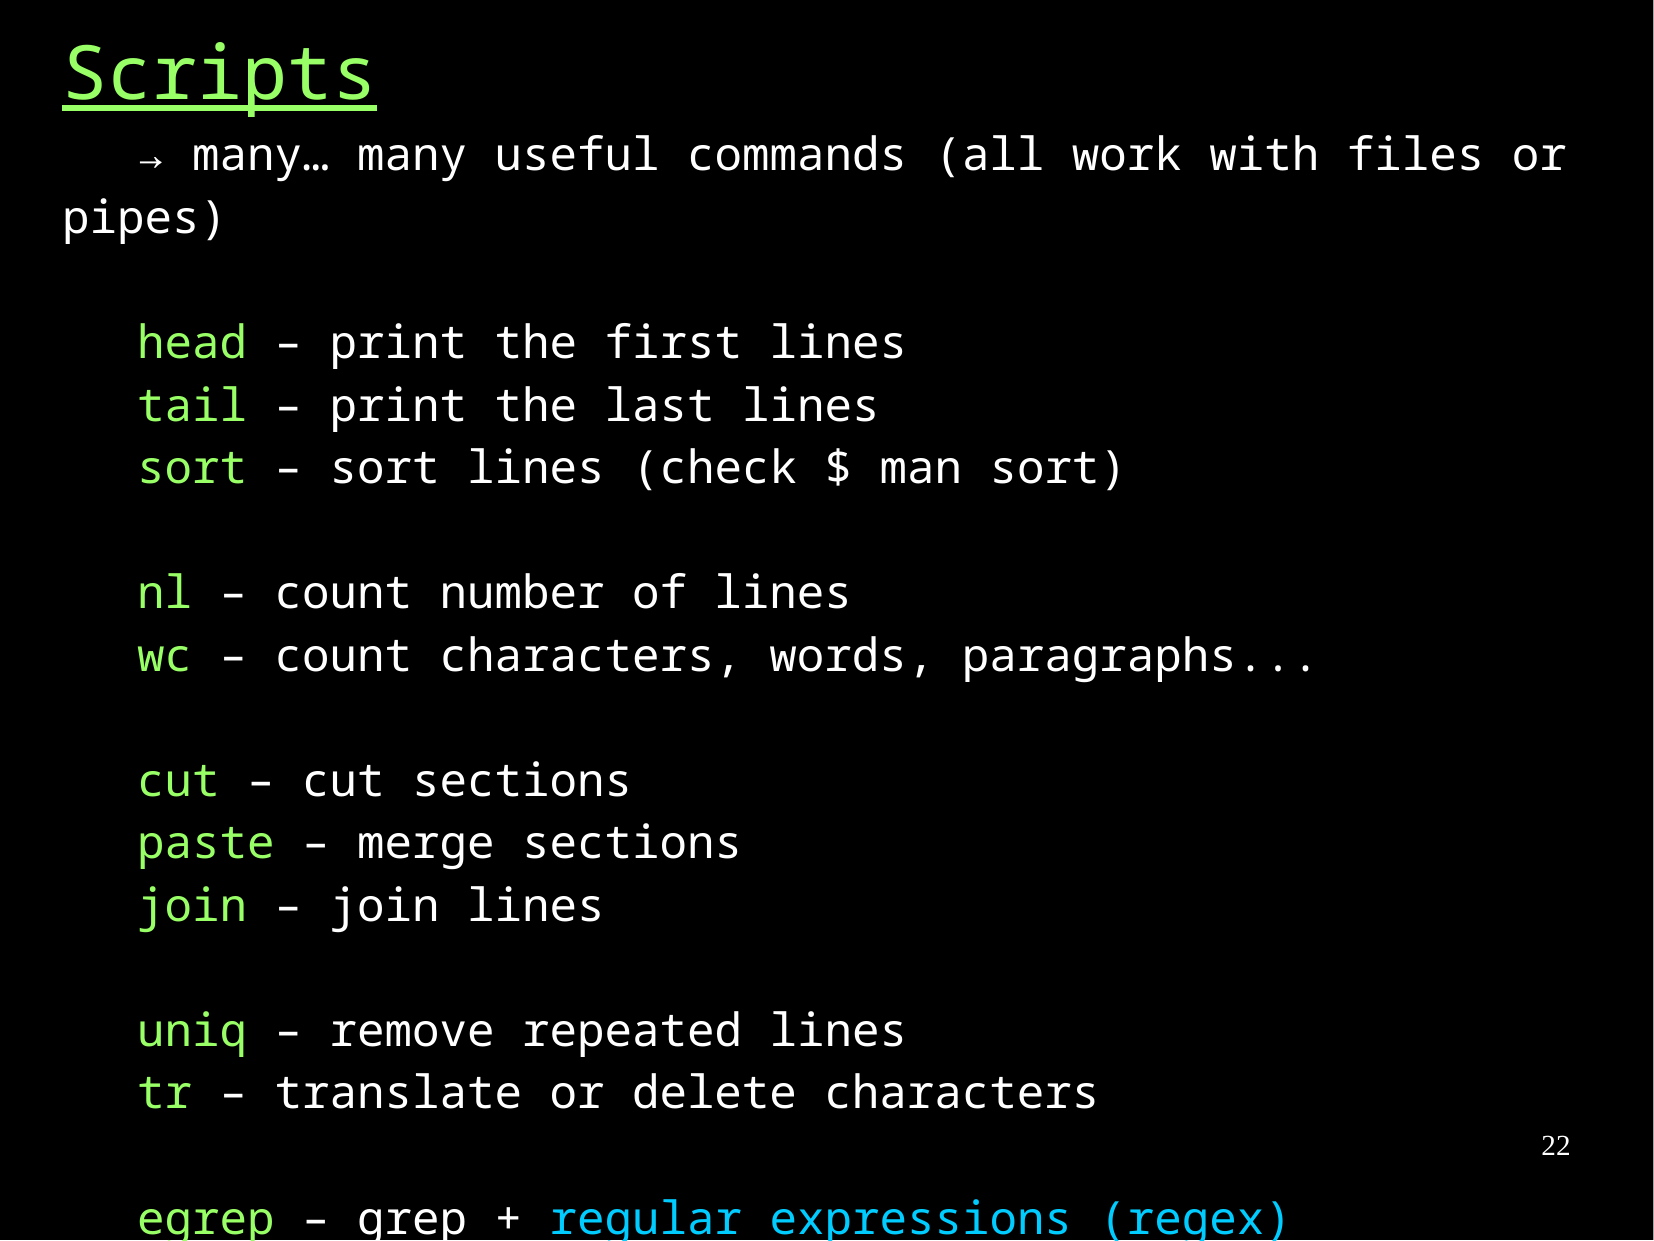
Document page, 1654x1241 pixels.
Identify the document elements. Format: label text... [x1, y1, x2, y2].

text_box Scripts → many… many useful commands (all work with files or pipes) head – print the first lines tail – print the last lines sort – sort lines (check $ man sort) nl – count number of lines wc – count characters, words, paragraphs... cut – cut sections paste – merge sections join – join lines uniq – remove repeated lines tr – translate or delete characters egrep – grep + regular expressions (regex) regex – advanced pattern matching sed – stream editor to transform / manipulate text awk – pattern processing language ... [47, 12, 1607, 1205]
